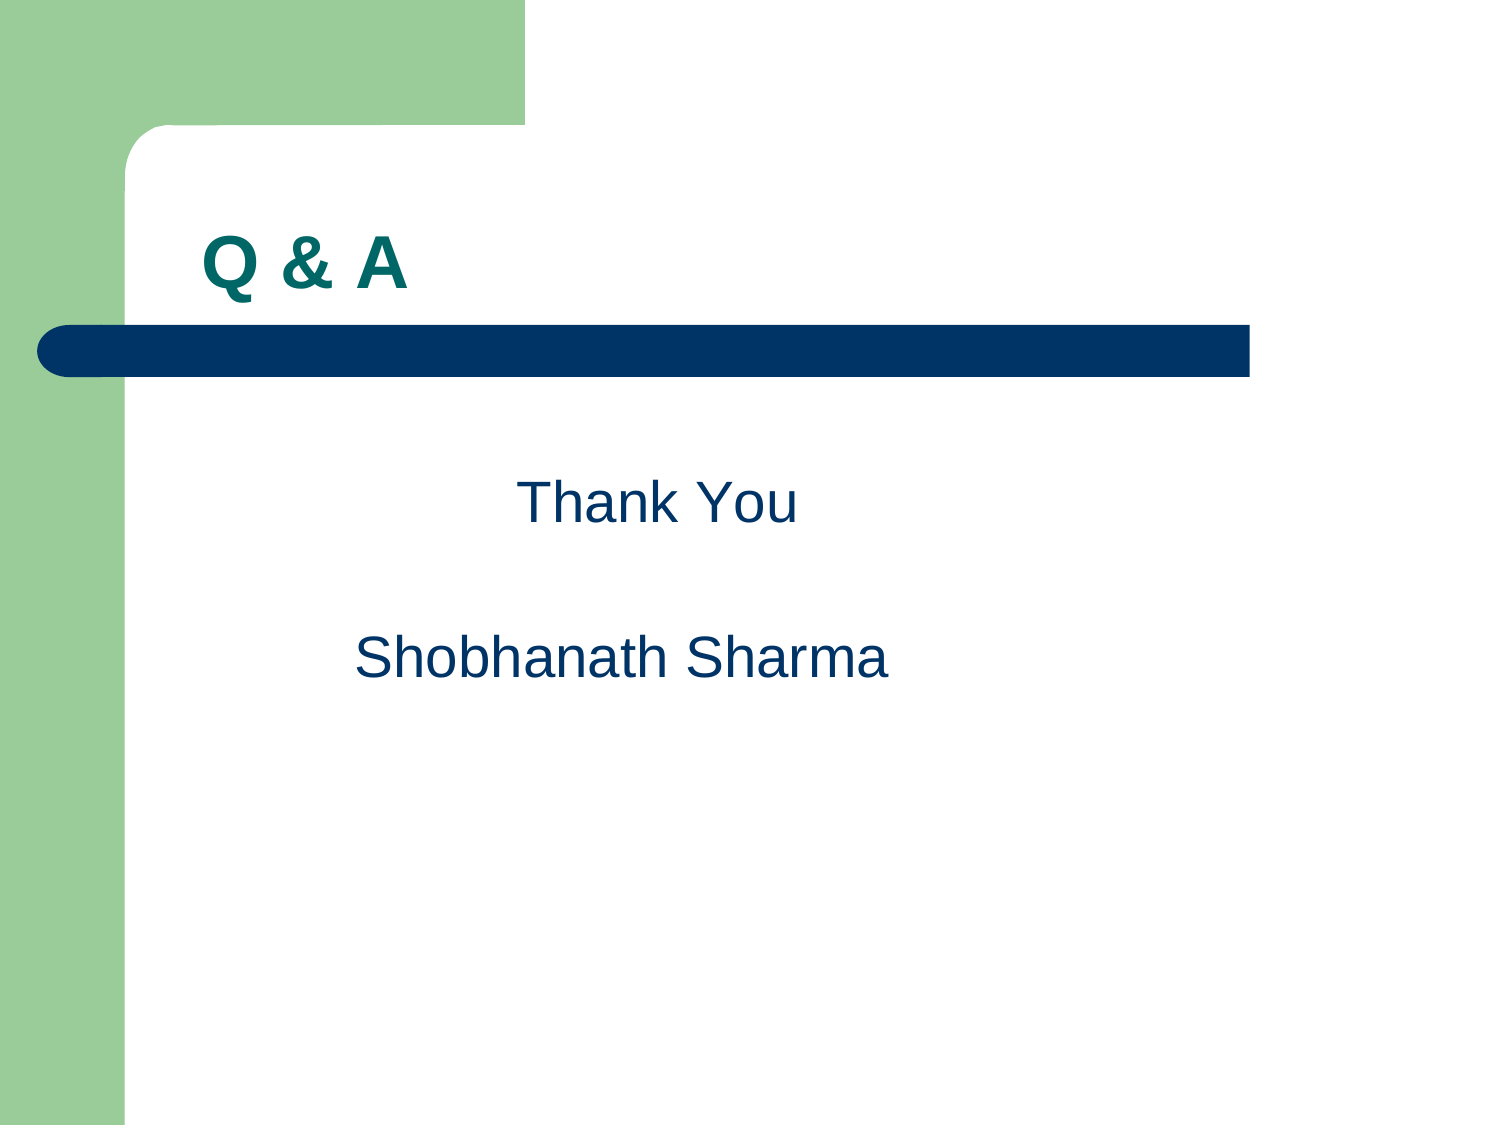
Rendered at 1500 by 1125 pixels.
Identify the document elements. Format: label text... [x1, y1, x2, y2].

title Q & A [124, 124, 1425, 313]
list Thank You Shobhanath Sharma [137, 387, 1400, 999]
